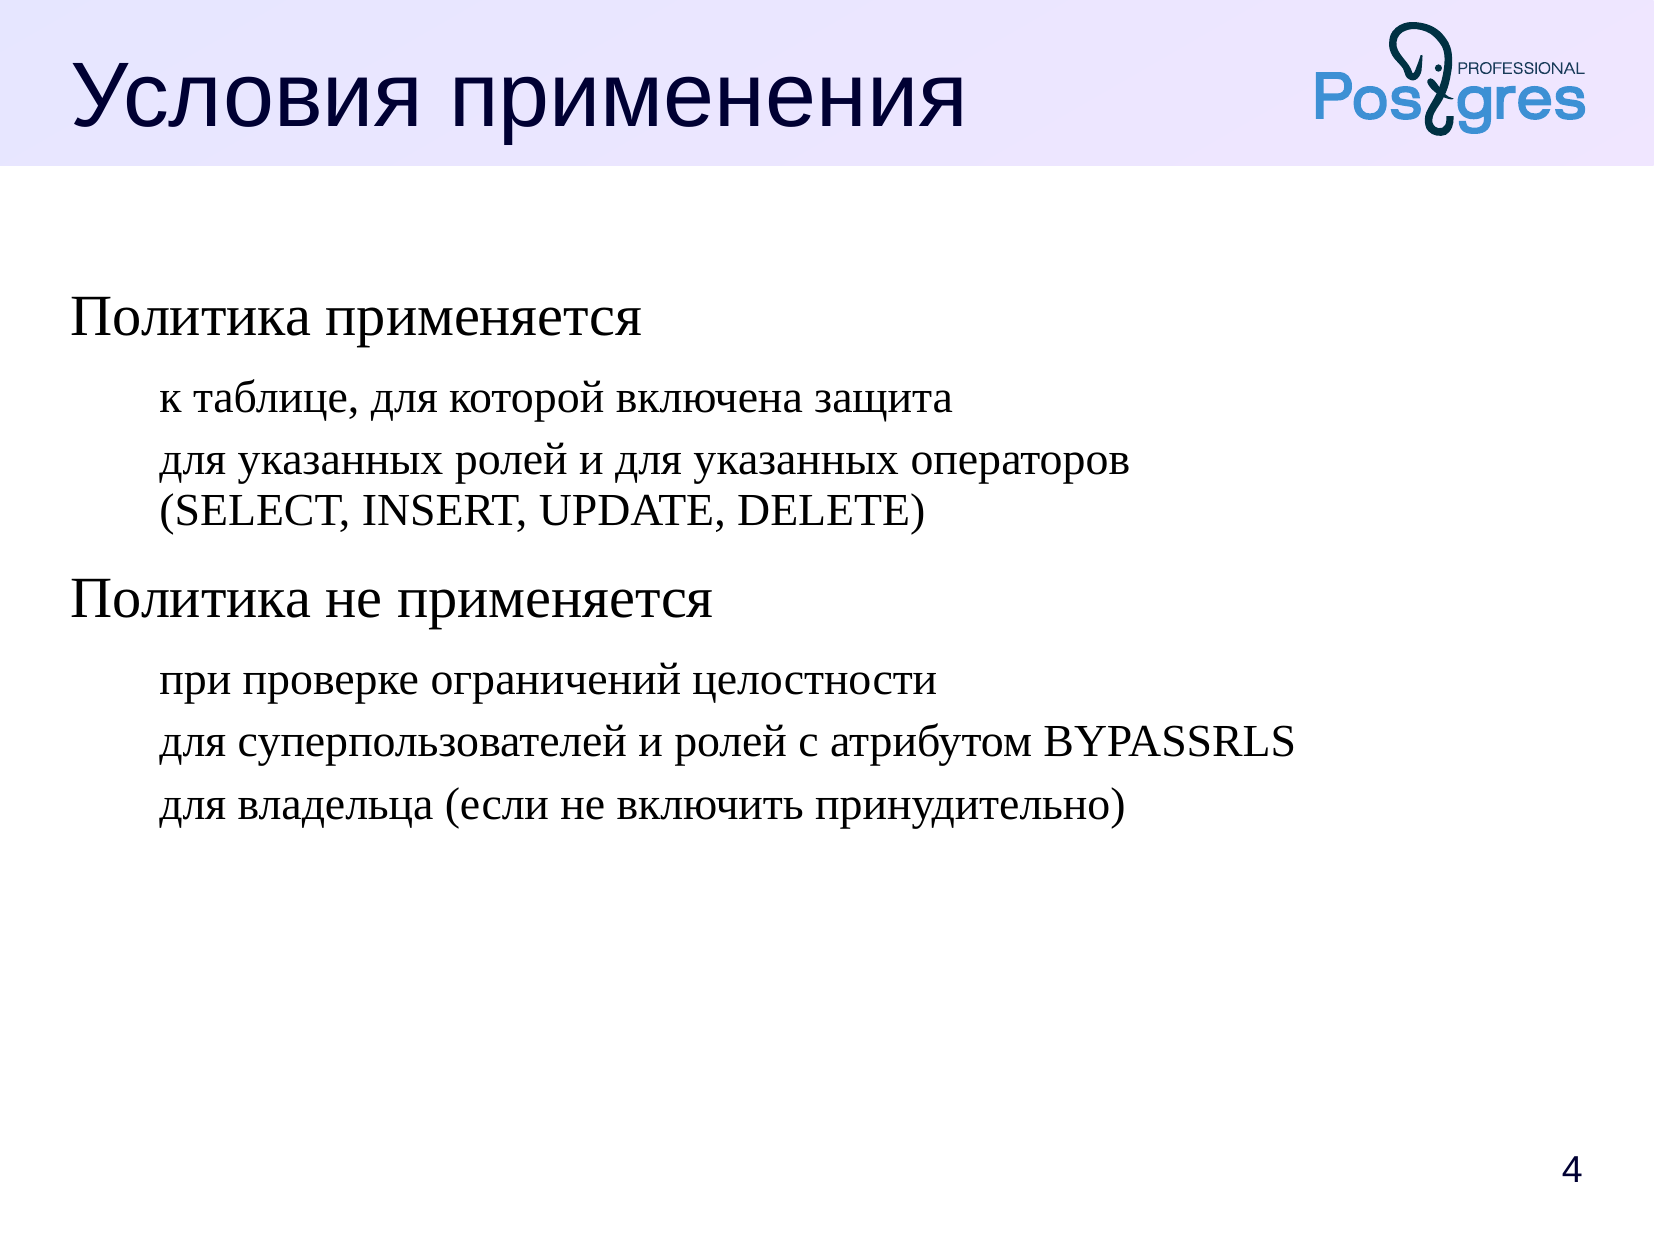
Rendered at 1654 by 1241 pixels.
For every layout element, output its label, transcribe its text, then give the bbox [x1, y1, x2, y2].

title Условия применения [70, 43, 1241, 147]
list Политика применяется к таблице, для которой включена защита для указанных ролей и для указанных операторов (SELECT, INSERT, UPDATE, DELETE) Политика не применяется при проверке ограничений целостности для суперпользователей и ролей с атрибутом BYPASSRLS для владельца (если не включить принудительно) [70, 283, 1583, 1134]
